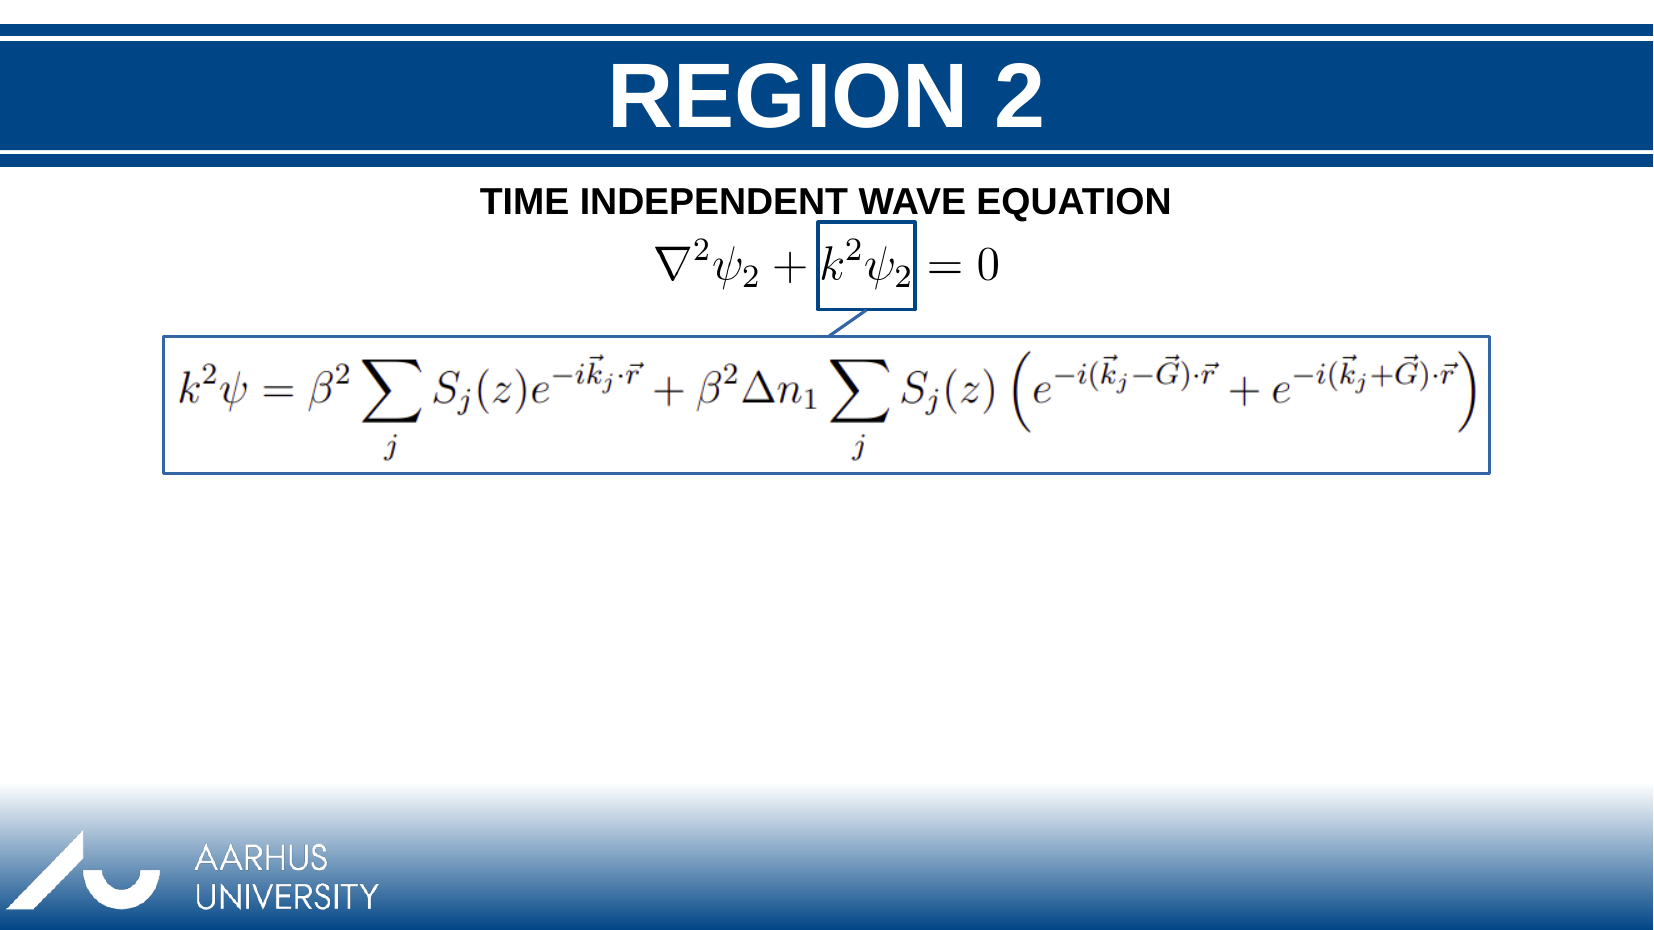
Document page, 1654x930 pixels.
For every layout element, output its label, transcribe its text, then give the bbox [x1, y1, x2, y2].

picture [820, 229, 913, 301]
picture [917, 229, 1012, 301]
picture [5, 829, 414, 917]
text_box TIME INDEPENDENT WAVE EQUATION [465, 172, 1188, 230]
picture [165, 337, 1488, 472]
title REGION 2 [0, 41, 1653, 151]
picture [641, 229, 816, 301]
